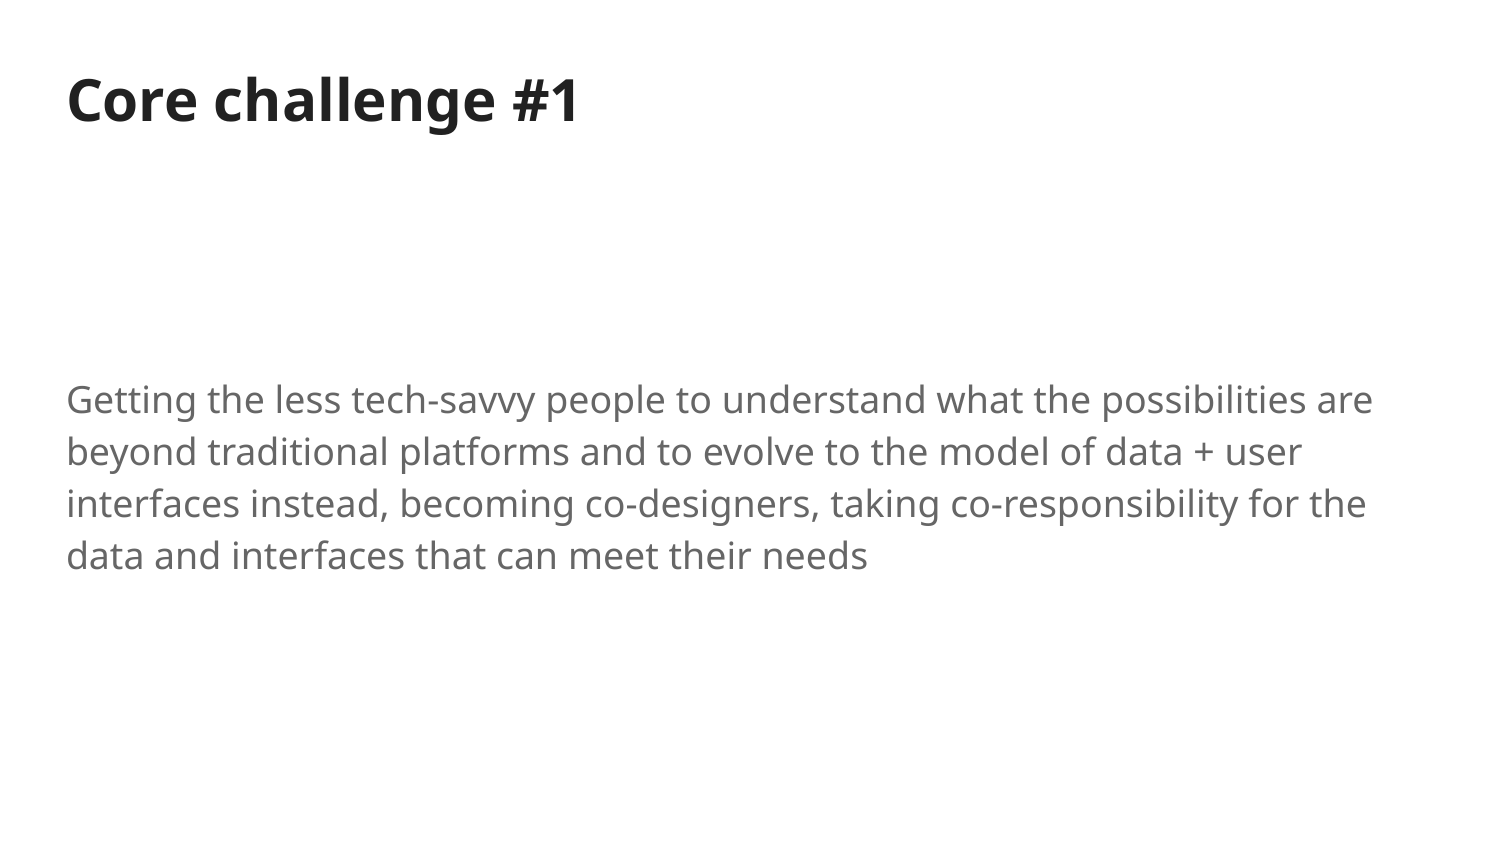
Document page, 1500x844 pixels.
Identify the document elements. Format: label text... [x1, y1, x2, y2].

list Getting the less tech-savvy people to understand what the possibilities are beyond traditional platforms and to evolve to the model of data + user interfaces instead, becoming co-designers, taking co-responsibility for the data and interfaces that can meet their needs [51, 354, 1449, 844]
title Core challenge #1 [51, 48, 1449, 180]
